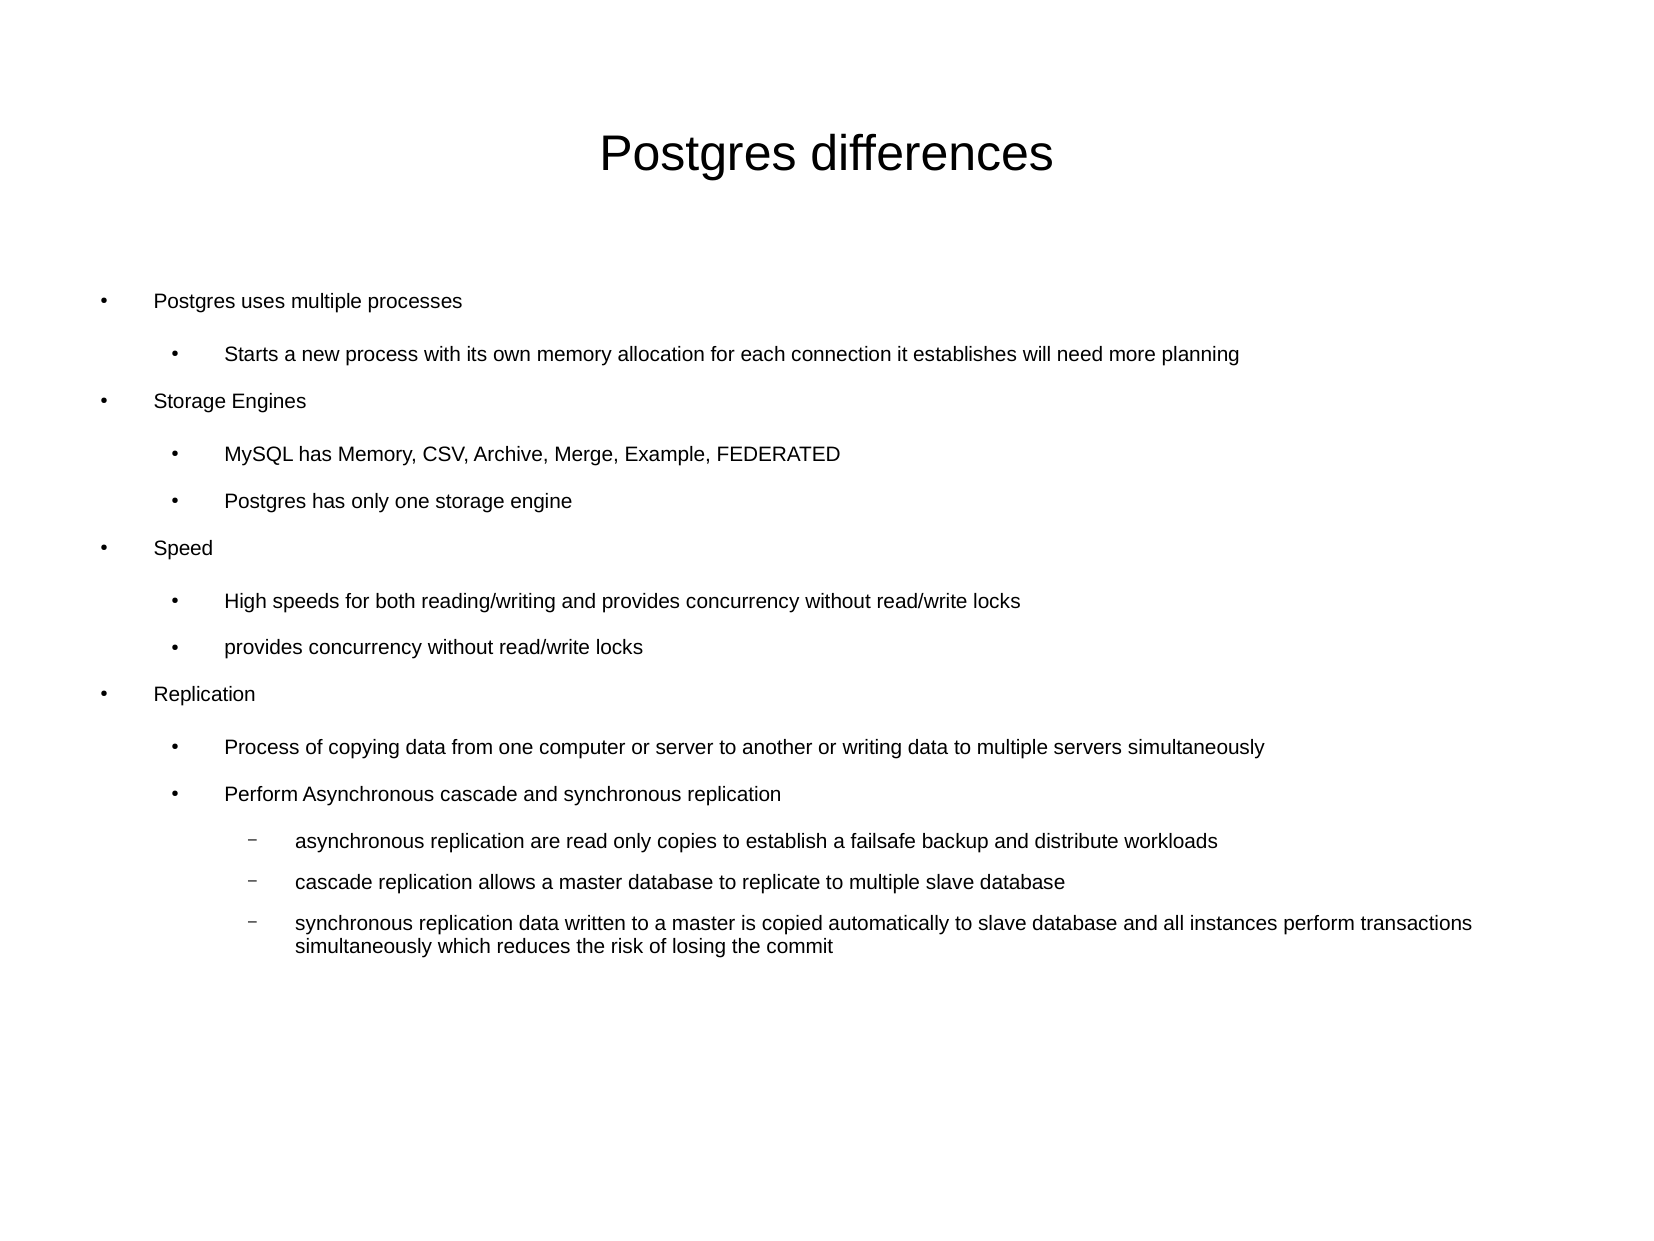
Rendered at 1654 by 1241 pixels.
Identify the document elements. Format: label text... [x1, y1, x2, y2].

list Postgres uses multiple processes Starts a new process with its own memory allocation for each connection it establishes will need more planning Storage Engines MySQL has Memory, CSV, Archive, Merge, Example, FEDERATED Postgres has only one storage engine Speed High speeds for both reading/writing and provides concurrency without read/write locks provides concurrency without read/write locks Replication Process of copying data from one computer or server to another or writing data to multiple servers simultaneously Perform Asynchronous cascade and synchronous replication asynchronous replication are read only copies to establish a failsafe backup and distribute workloads cascade replication allows a master database to replicate to multiple slave database synchronous replication data written to a master is copied automatically to slave database and all instances perform transactions simultaneously which reduces the risk of losing the commit [82, 290, 1606, 1201]
title Postgres differences [82, 49, 1571, 257]
